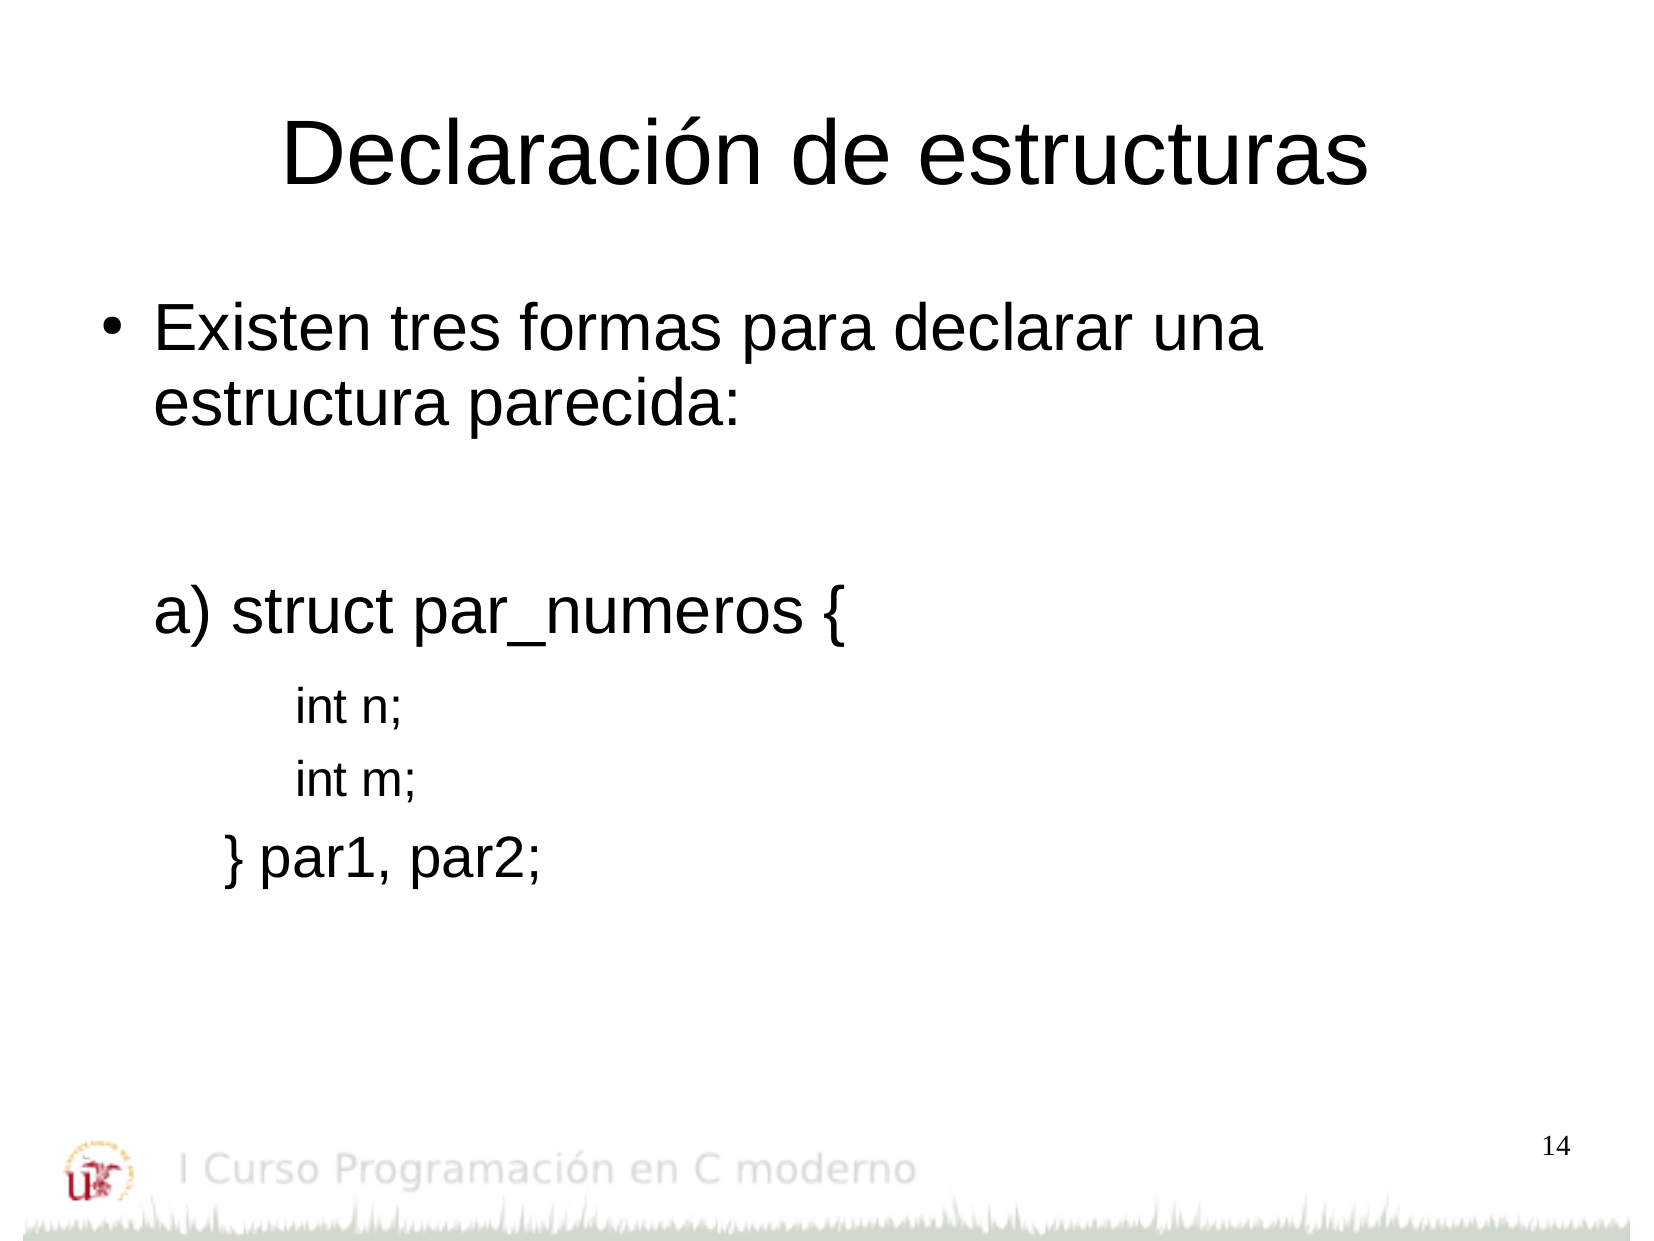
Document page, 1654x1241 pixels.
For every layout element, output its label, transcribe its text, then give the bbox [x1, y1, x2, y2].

title Declaración de estructuras [82, 49, 1571, 257]
picture [23, 1136, 1630, 1241]
list Existen tres formas para declarar una estructura parecida: a) struct par_numeros { int n; int m; } par1, par2; [82, 290, 1538, 1010]
